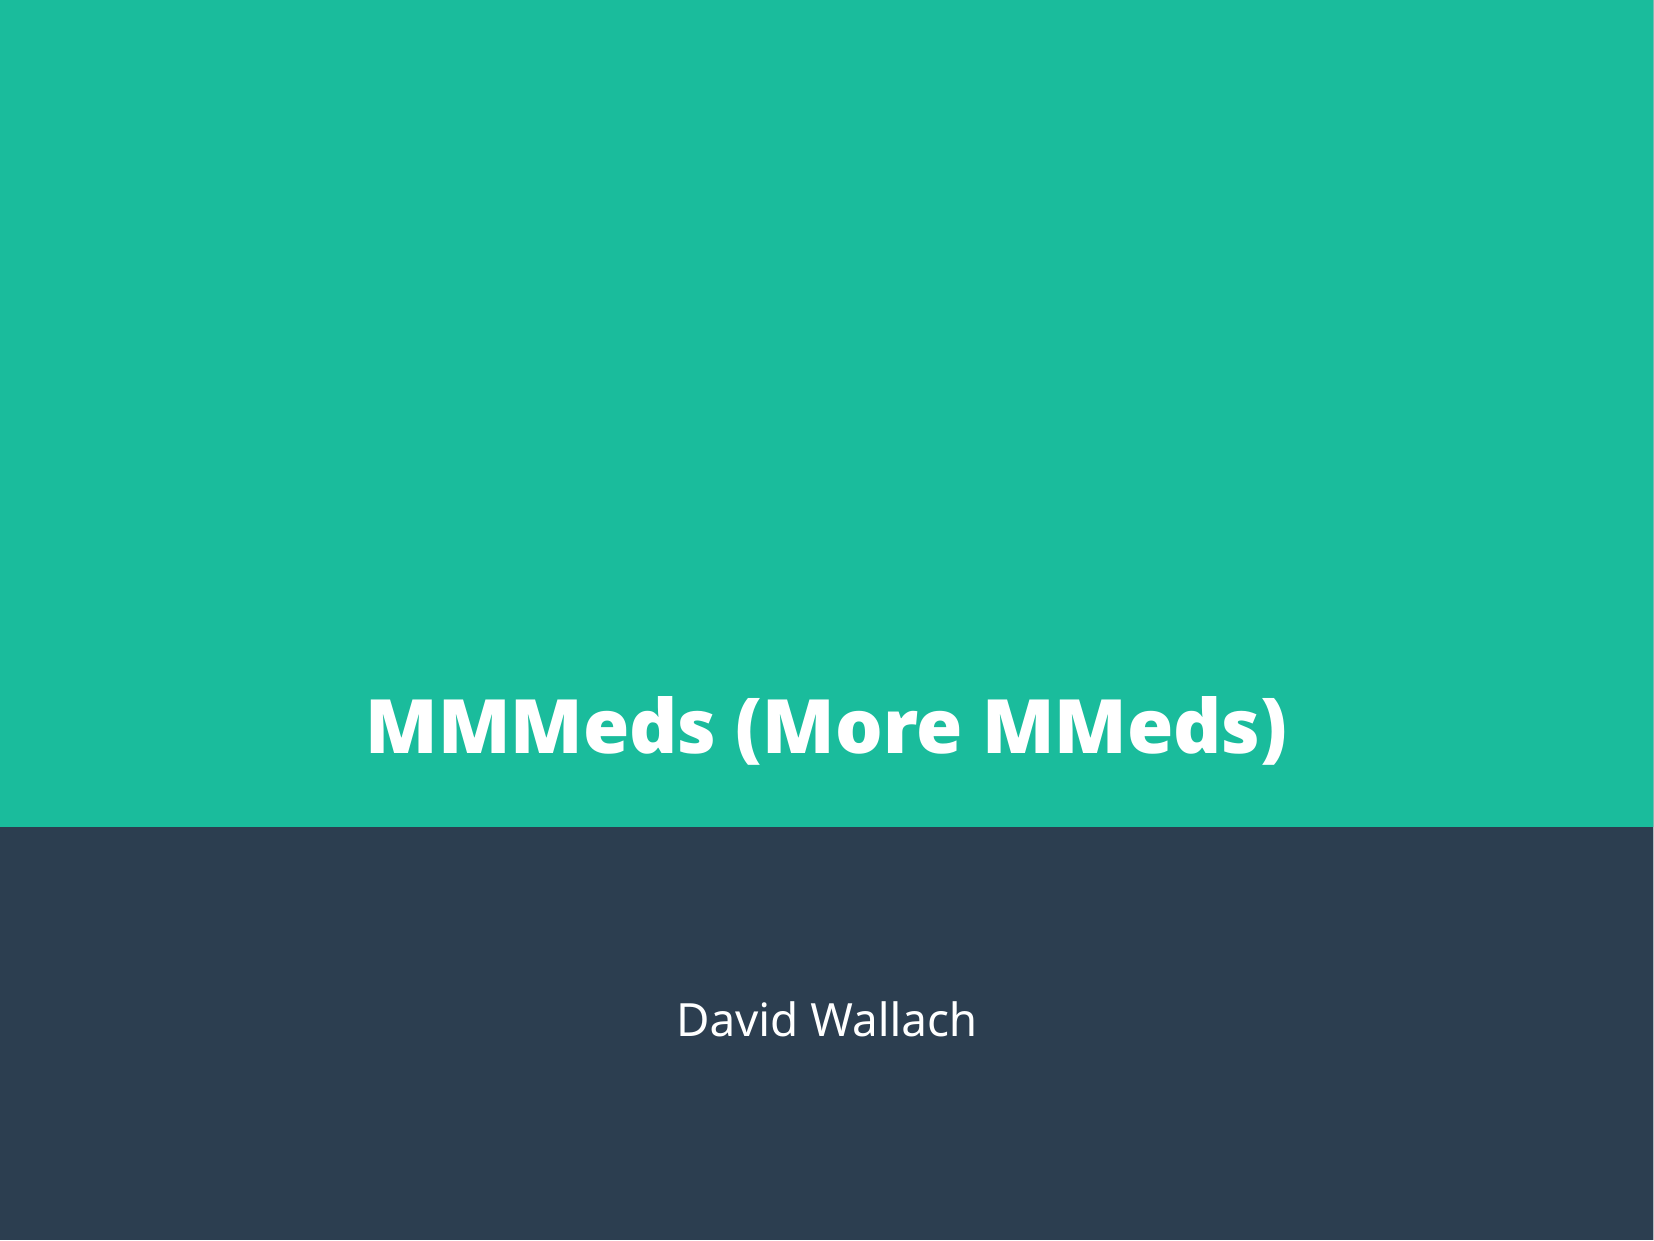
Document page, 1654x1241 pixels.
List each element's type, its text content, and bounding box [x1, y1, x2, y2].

title MMMeds (More MMeds) [59, 620, 1595, 778]
subtitle David Wallach [59, 856, 1595, 1182]
